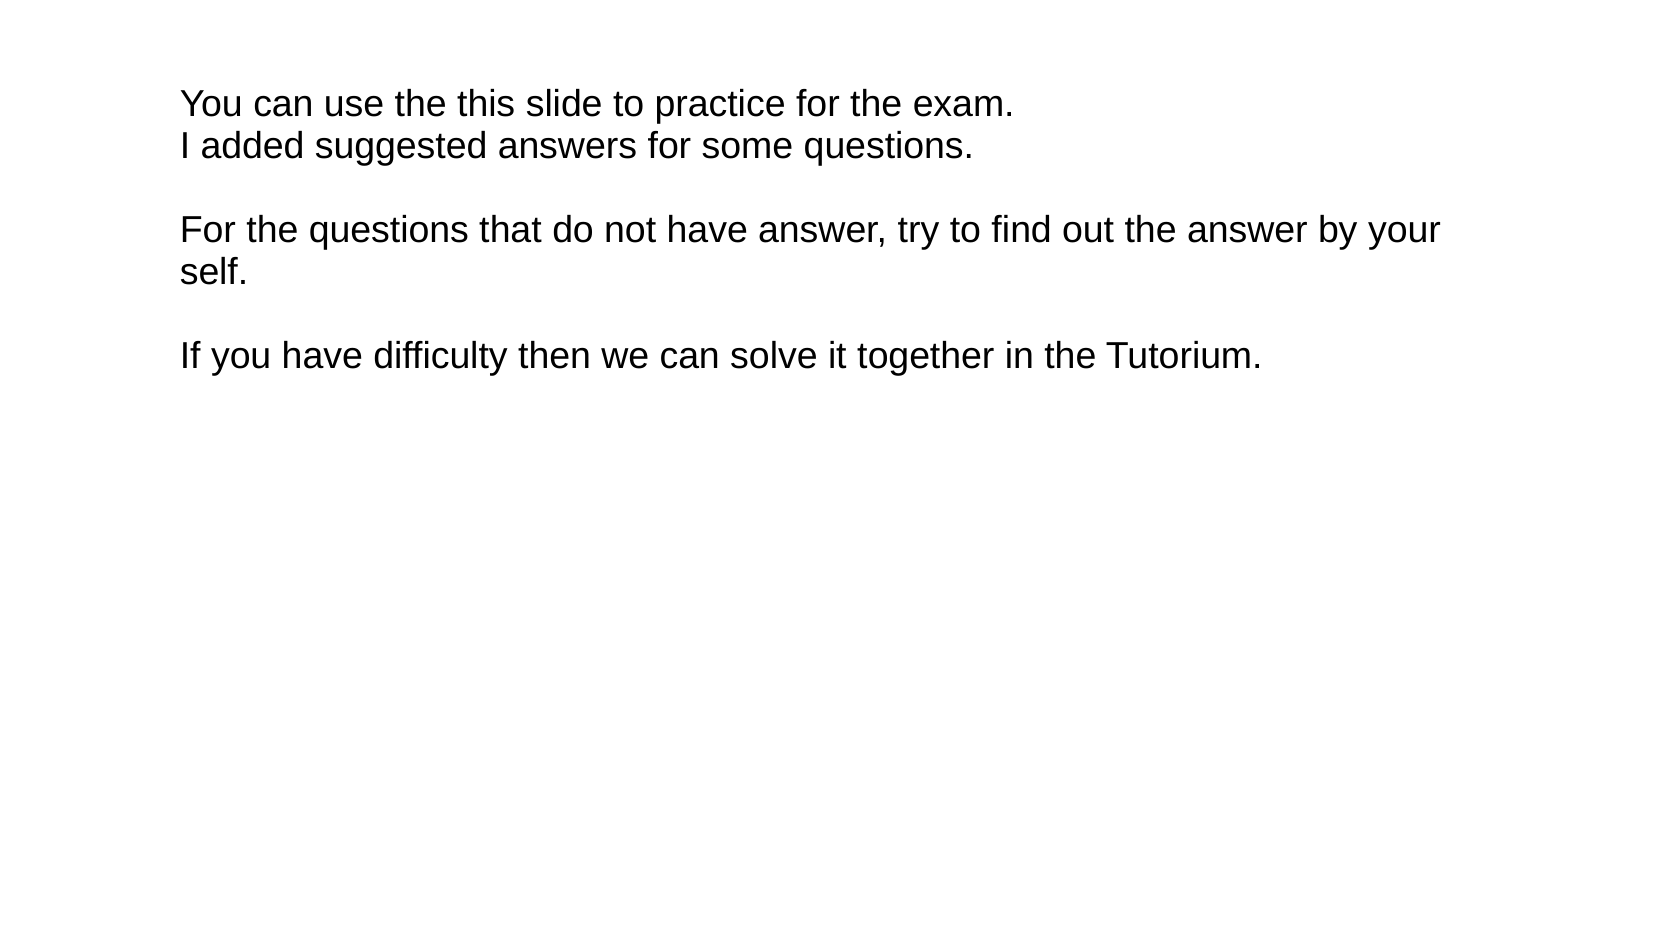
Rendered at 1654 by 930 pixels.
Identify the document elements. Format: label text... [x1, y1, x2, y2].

text_box You can use the this slide to practice for the exam. I added suggested answers for some questions. For the questions that do not have answer, try to find out the answer by your self. If you have difficulty then we can solve it together in the Tutorium. [165, 75, 1516, 510]
